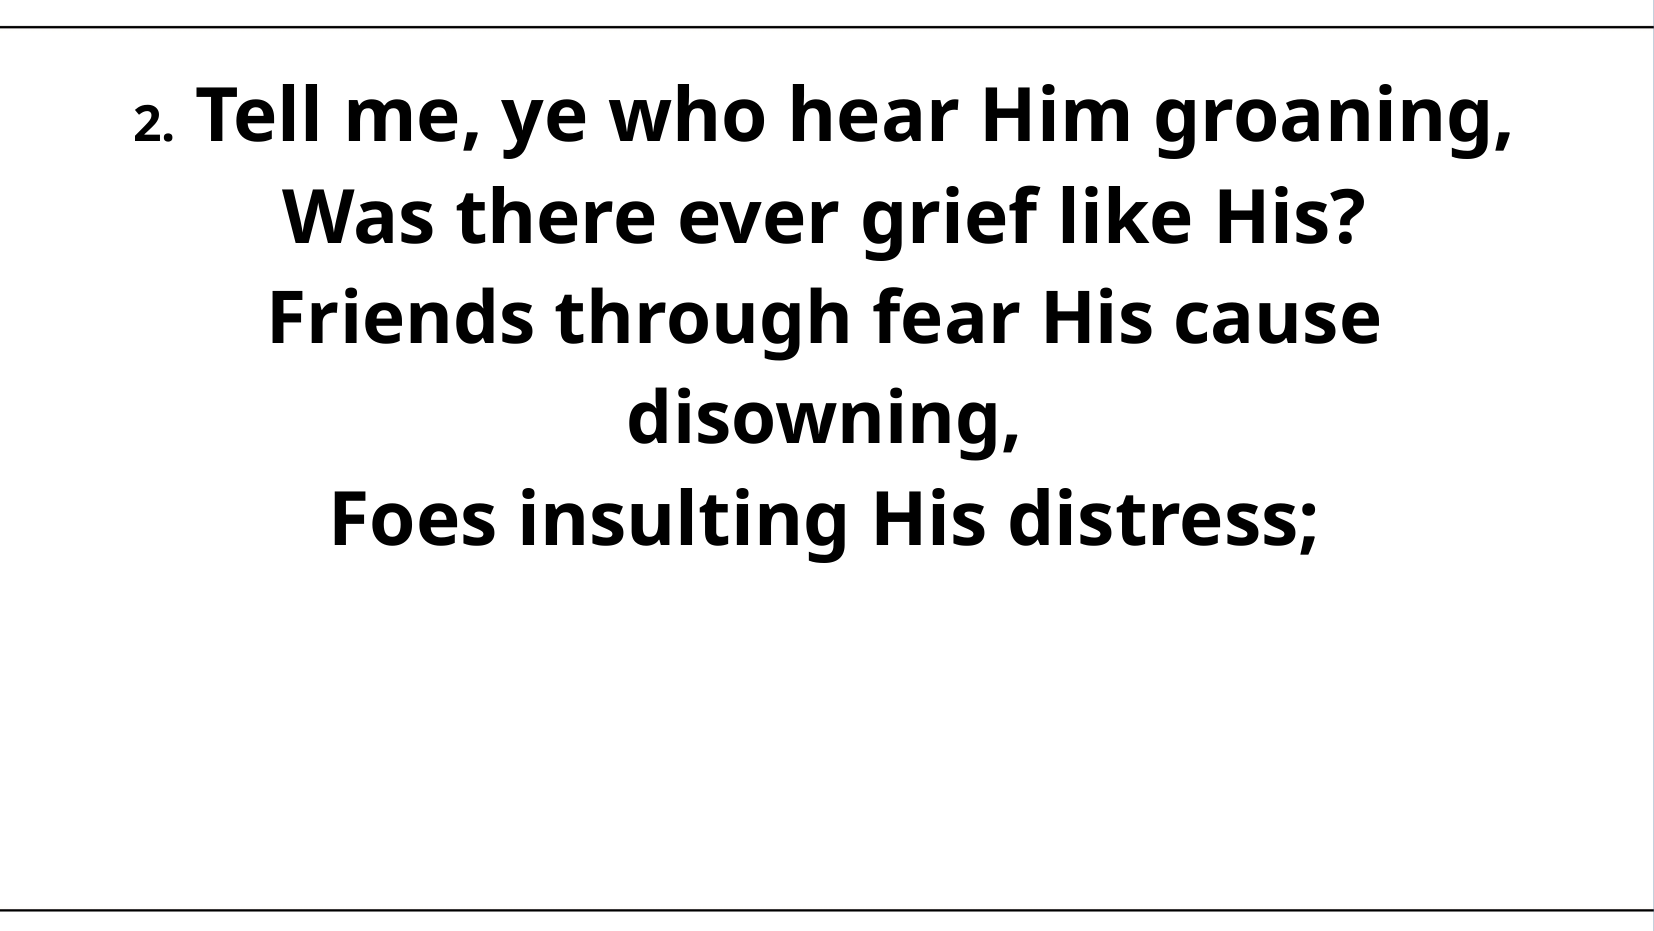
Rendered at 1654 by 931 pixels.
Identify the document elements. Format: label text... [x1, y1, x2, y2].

text_box 2. Tell me, ye who hear Him groaning, Was there ever grief like His? Friends through fear His cause disowning, Foes insulting His distress; [90, 53, 1561, 466]
picture [0, 0, 1654, 931]
